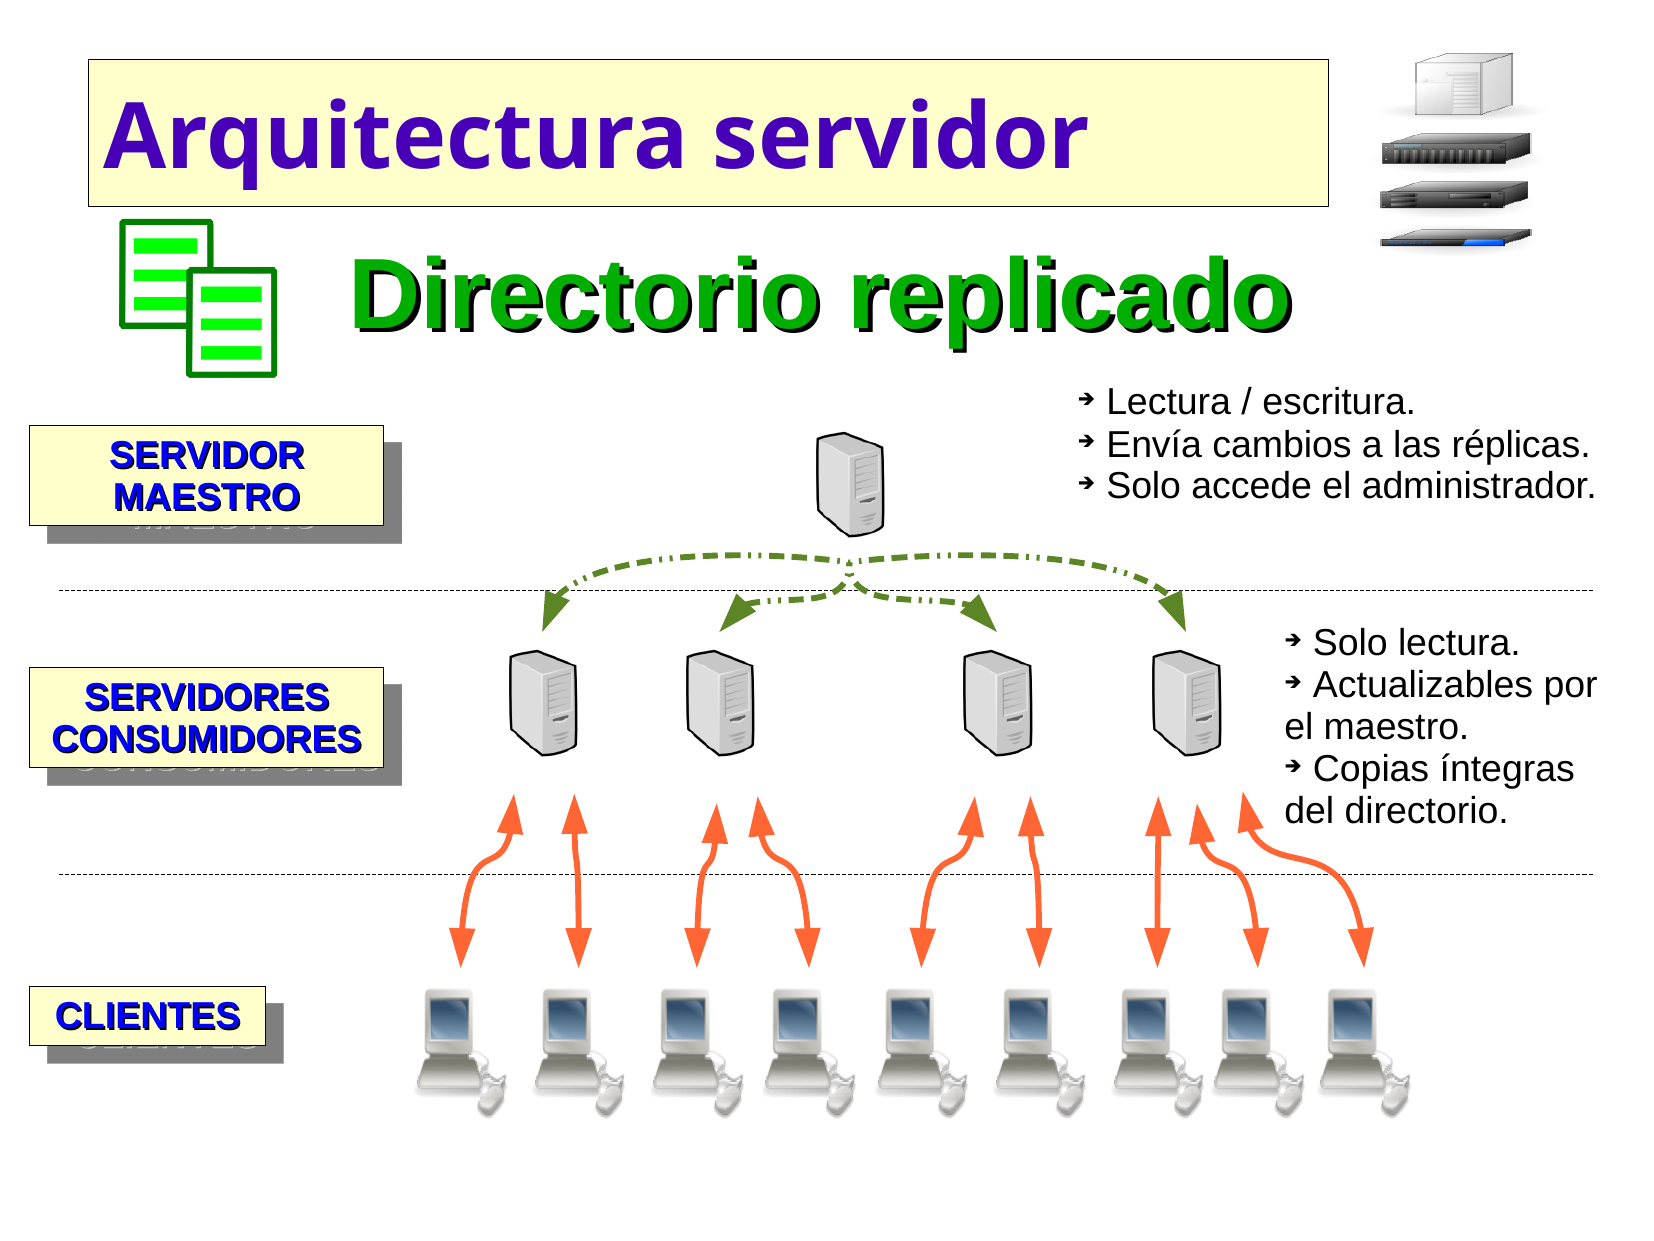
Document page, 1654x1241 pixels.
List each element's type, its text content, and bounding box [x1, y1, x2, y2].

picture [667, 631, 772, 782]
text_box Directorio replicado [333, 230, 1312, 357]
picture [1133, 631, 1239, 782]
picture [874, 967, 969, 1123]
picture [413, 967, 508, 1123]
picture [797, 413, 902, 563]
picture [490, 631, 595, 782]
picture [992, 967, 1087, 1123]
picture [944, 631, 1050, 782]
picture [1110, 967, 1205, 1123]
text_box SERVIDOR MAESTRO [29, 425, 384, 526]
text_box CLIENTES [29, 986, 266, 1046]
text_box Solo lectura. Actualizables por el maestro. Copias íntegras del directorio. [1269, 614, 1619, 840]
picture [761, 967, 857, 1123]
text_box Arquitectura servidor [88, 59, 1302, 207]
picture [1210, 967, 1306, 1123]
picture [1302, 29, 1625, 269]
text_box Lectura / escritura. Envía cambios a las réplicas. Solo accede el administrador. [1062, 373, 1625, 515]
picture [531, 967, 626, 1123]
picture [649, 967, 745, 1123]
picture [1316, 967, 1412, 1123]
picture [118, 217, 278, 378]
text_box SERVIDORES CONSUMIDORES [29, 667, 384, 768]
